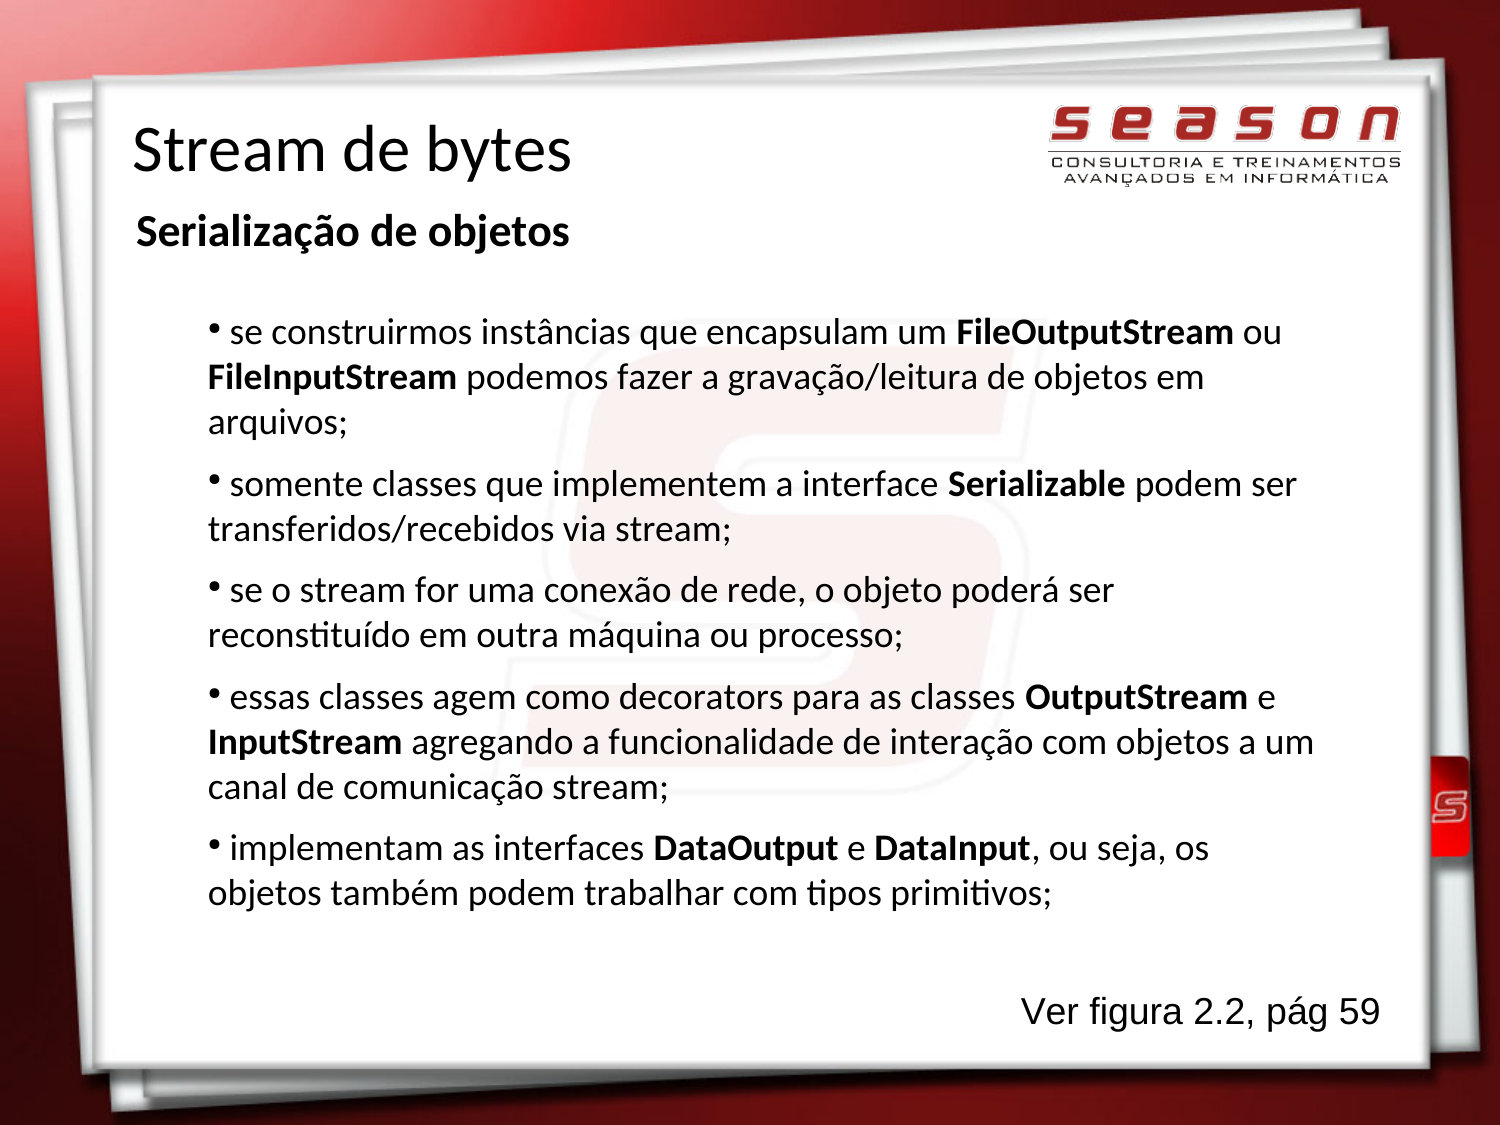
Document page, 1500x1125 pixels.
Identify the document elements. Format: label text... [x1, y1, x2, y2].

text_box se construirmos instâncias que encapsulam um FileOutputStream ou FileInputStream podemos fazer a gravação/leitura de objetos em arquivos; somente classes que implementem a interface Serializable podem ser transferidos/recebidos via stream; se o stream for uma conexão de rede, o objeto poderá ser reconstituído em outra máquina ou processo; essas classes agem como decorators para as classes OutputStream e InputStream agregando a funcionalidade de interação com objetos a um canal de comunicação stream; implementam as interfaces DataOutput e DataInput, ou seja, os objetos também podem trabalhar com tipos primitivos; [207, 261, 1328, 959]
text_box Serialização de objetos [119, 200, 1240, 256]
text_box Ver figura 2.2, pág 59 [708, 979, 1396, 1040]
picture [0, 0, 1500, 1125]
title Stream de bytes [118, 33, 1394, 257]
